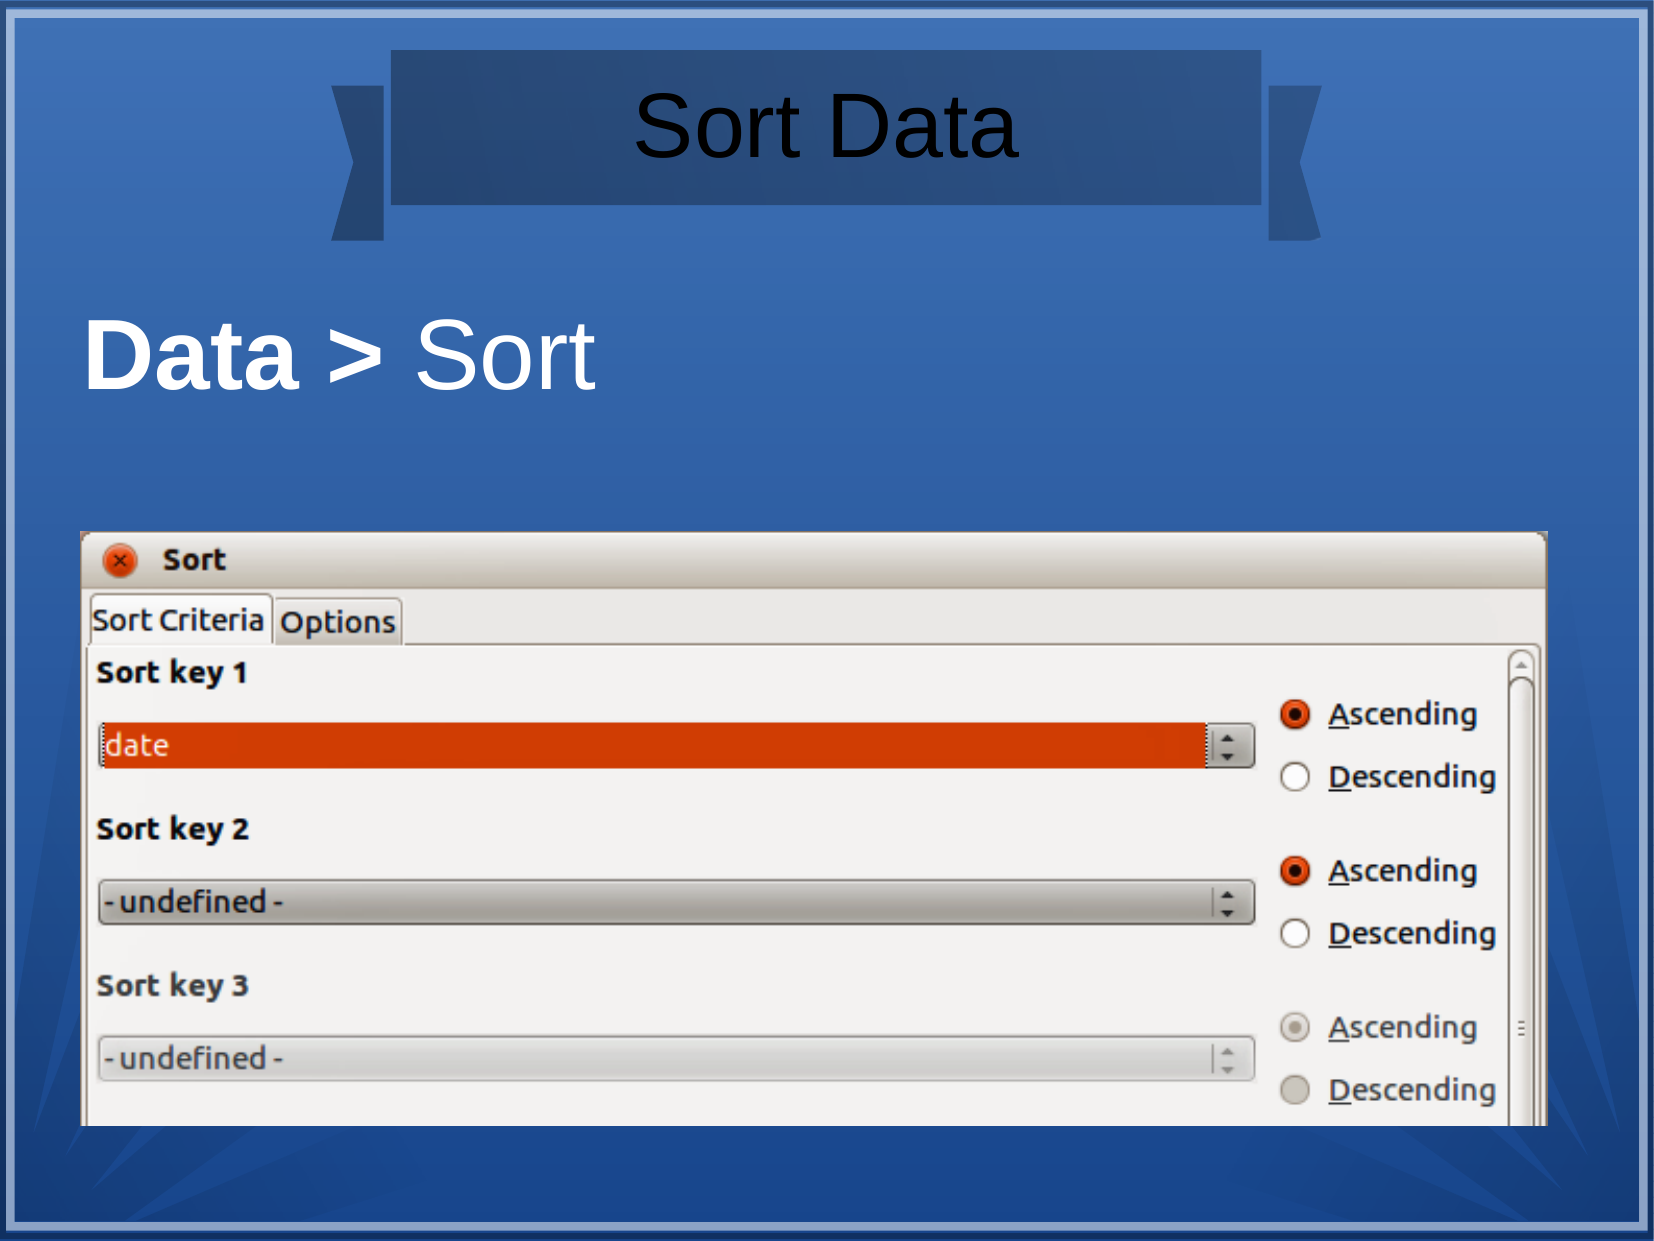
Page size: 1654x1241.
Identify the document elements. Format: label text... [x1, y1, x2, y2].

picture [80, 531, 1548, 1126]
list Data > Sort [82, 299, 1571, 1241]
title Sort Data [389, 47, 1264, 205]
